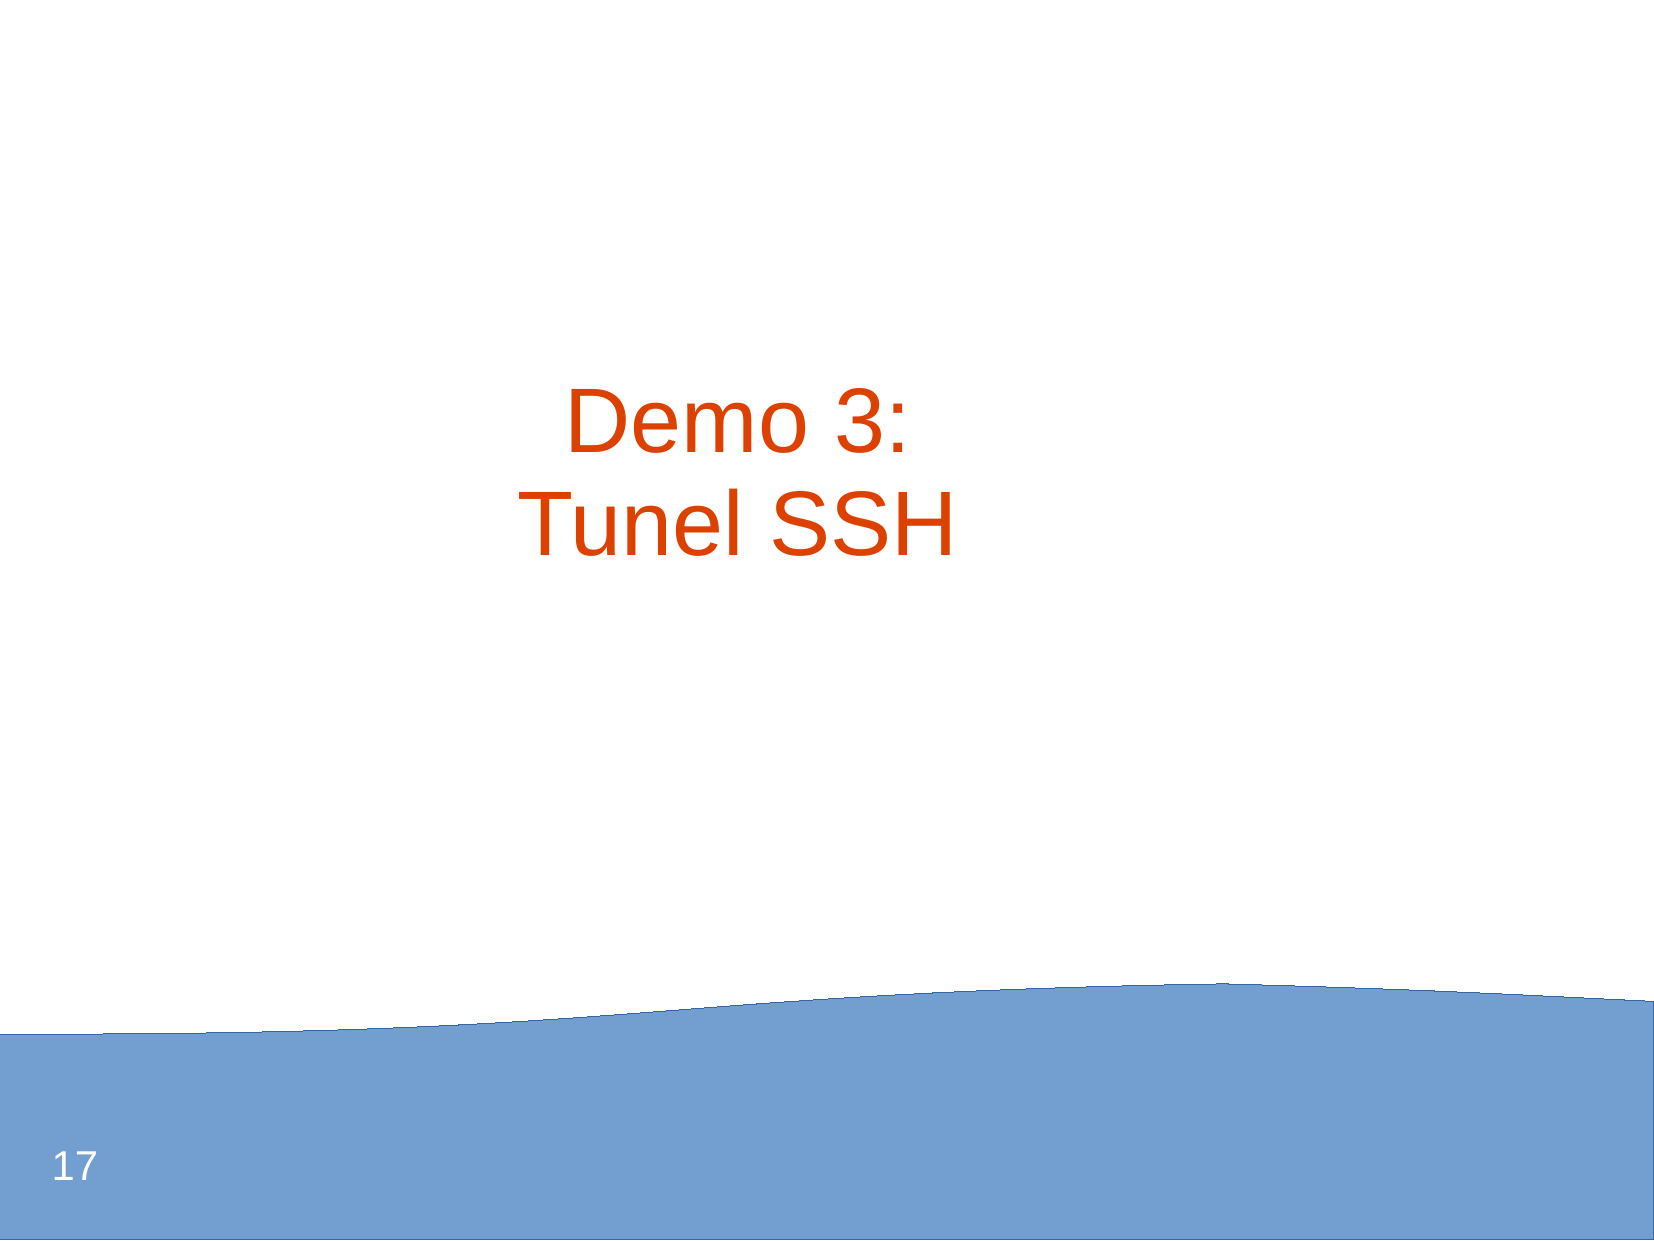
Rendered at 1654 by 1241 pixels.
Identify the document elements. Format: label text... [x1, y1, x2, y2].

title Demo 3: Tunel SSH [0, 354, 1477, 591]
